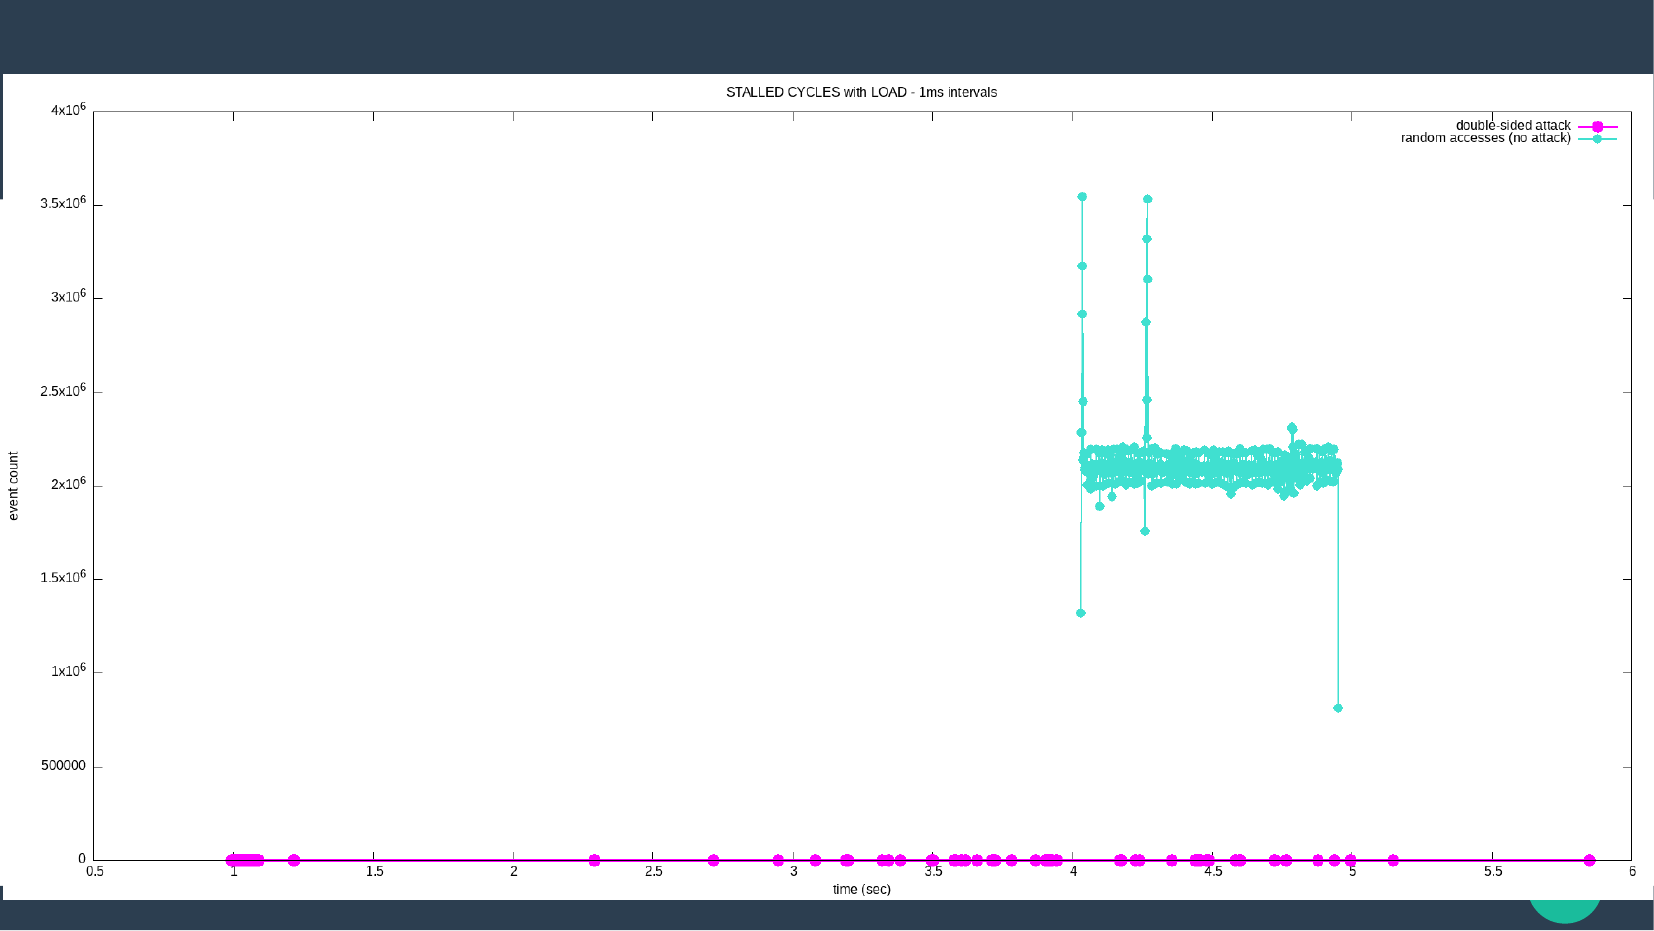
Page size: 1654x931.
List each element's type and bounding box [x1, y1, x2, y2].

picture [3, 74, 1654, 901]
